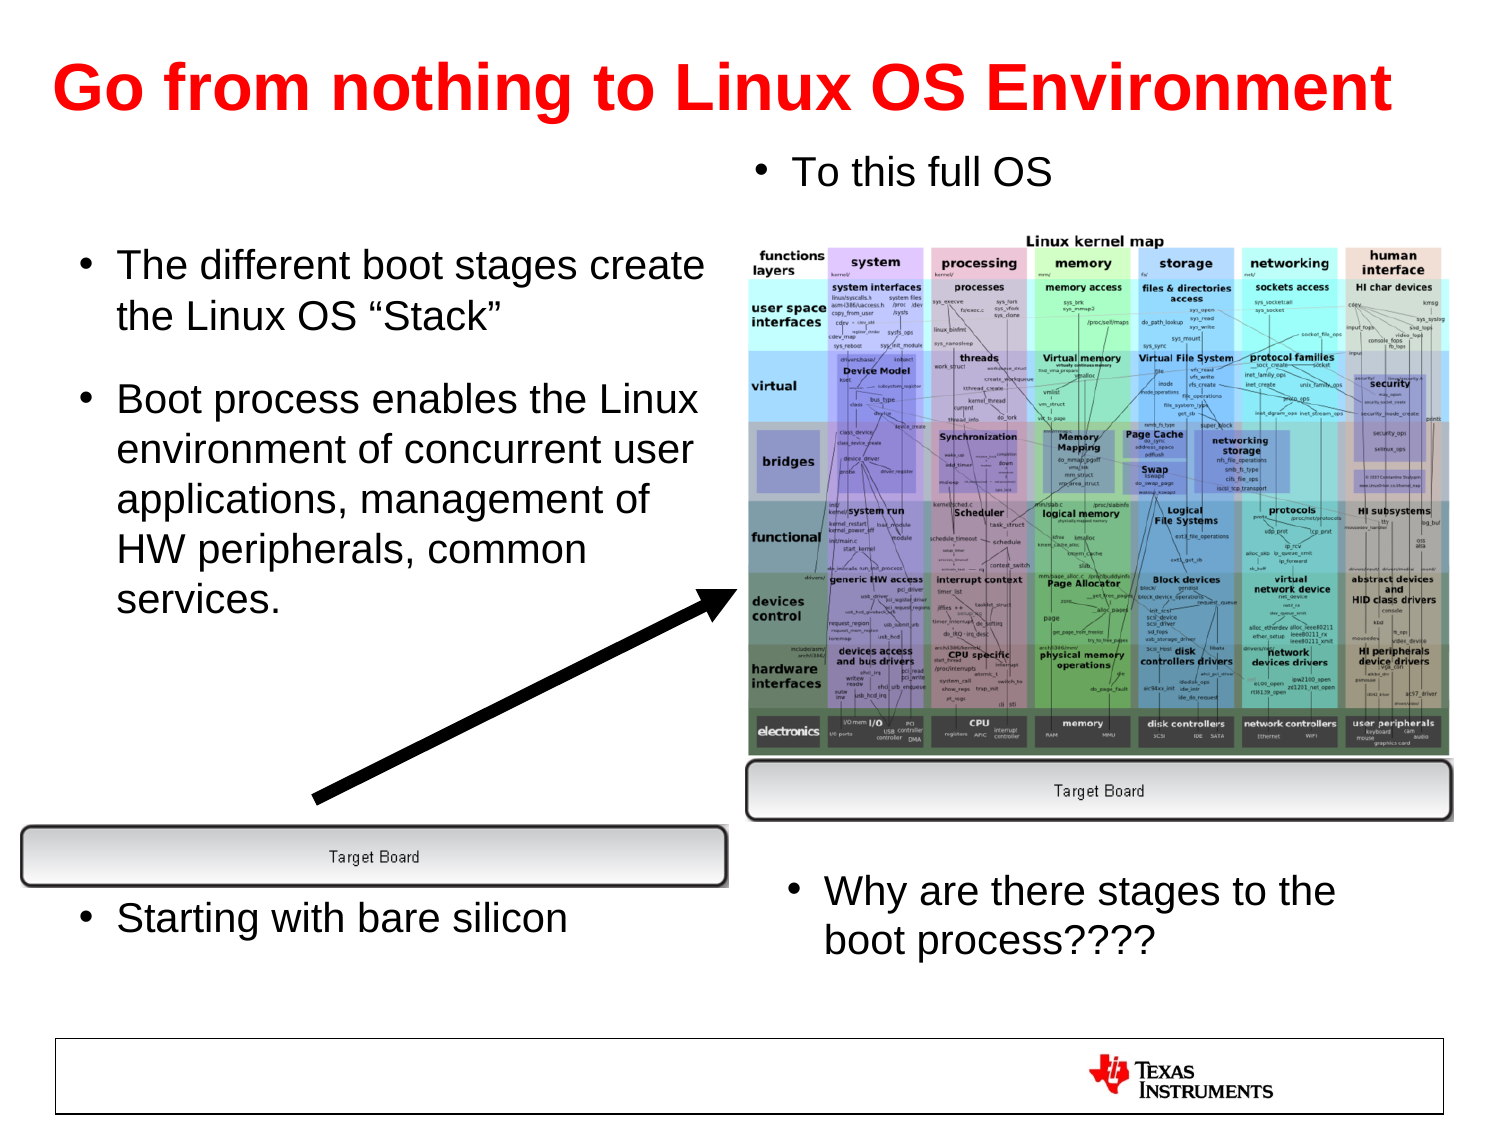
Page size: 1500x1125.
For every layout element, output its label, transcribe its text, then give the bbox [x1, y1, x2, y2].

title Go from nothing to Linux OS Environment [37, 23, 1426, 158]
picture [20, 824, 729, 888]
text_box To this full OS [739, 137, 1379, 231]
picture [1087, 1052, 1274, 1099]
text_box Why are there stages to the boot process???? [772, 855, 1412, 1037]
text_box The different boot stages create the Linux OS “Stack” Boot process enables the Linux environment of concurrent user applications, management of HW peripherals, common services. [64, 230, 741, 664]
list Starting with bare silicon [64, 888, 704, 1065]
picture [740, 231, 1457, 822]
